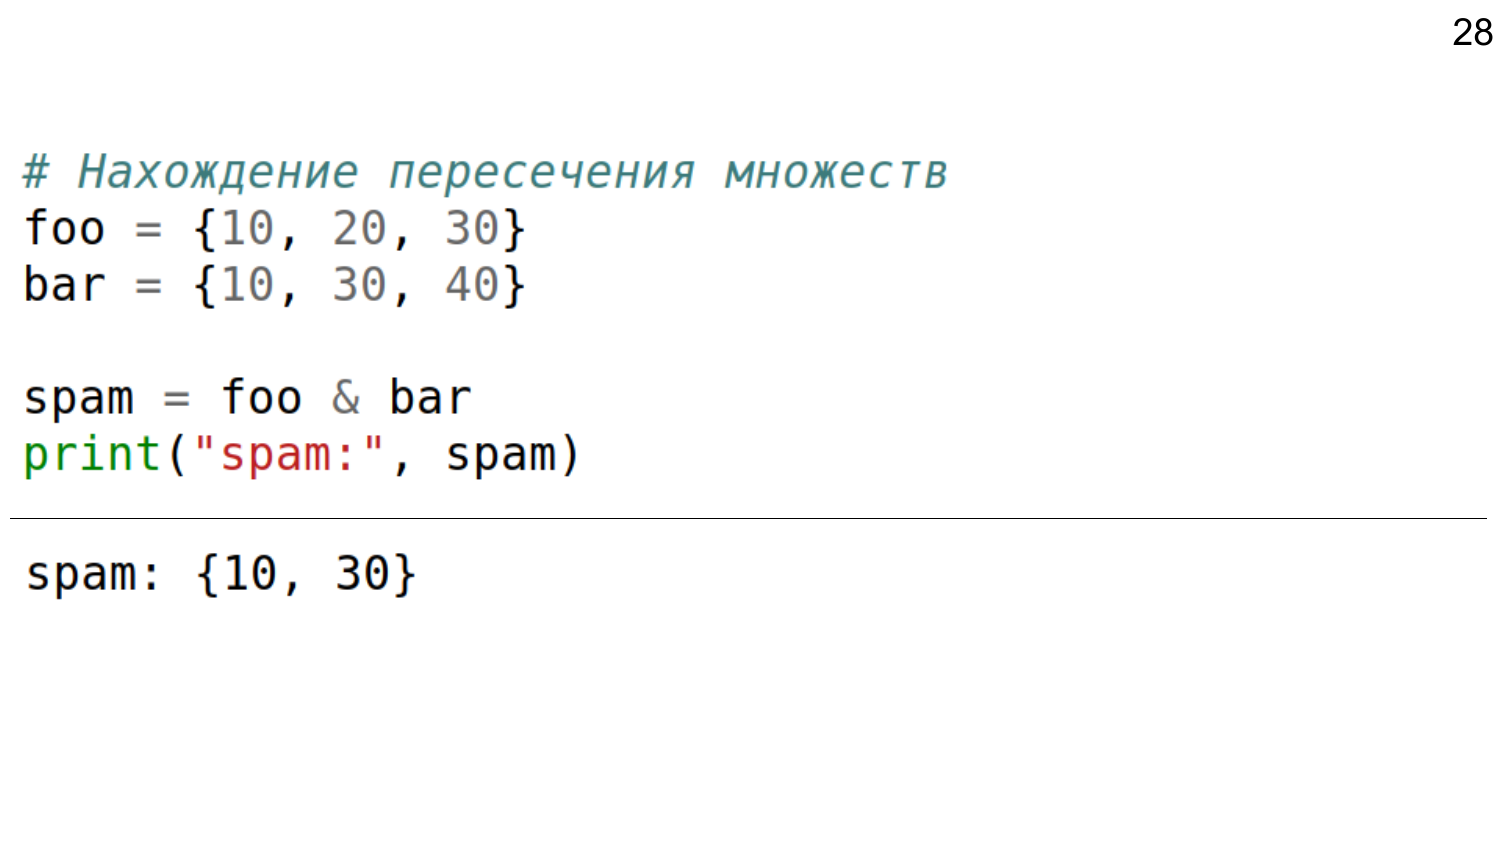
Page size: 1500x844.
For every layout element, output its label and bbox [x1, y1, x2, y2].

picture [11, 138, 962, 500]
picture [15, 541, 424, 612]
